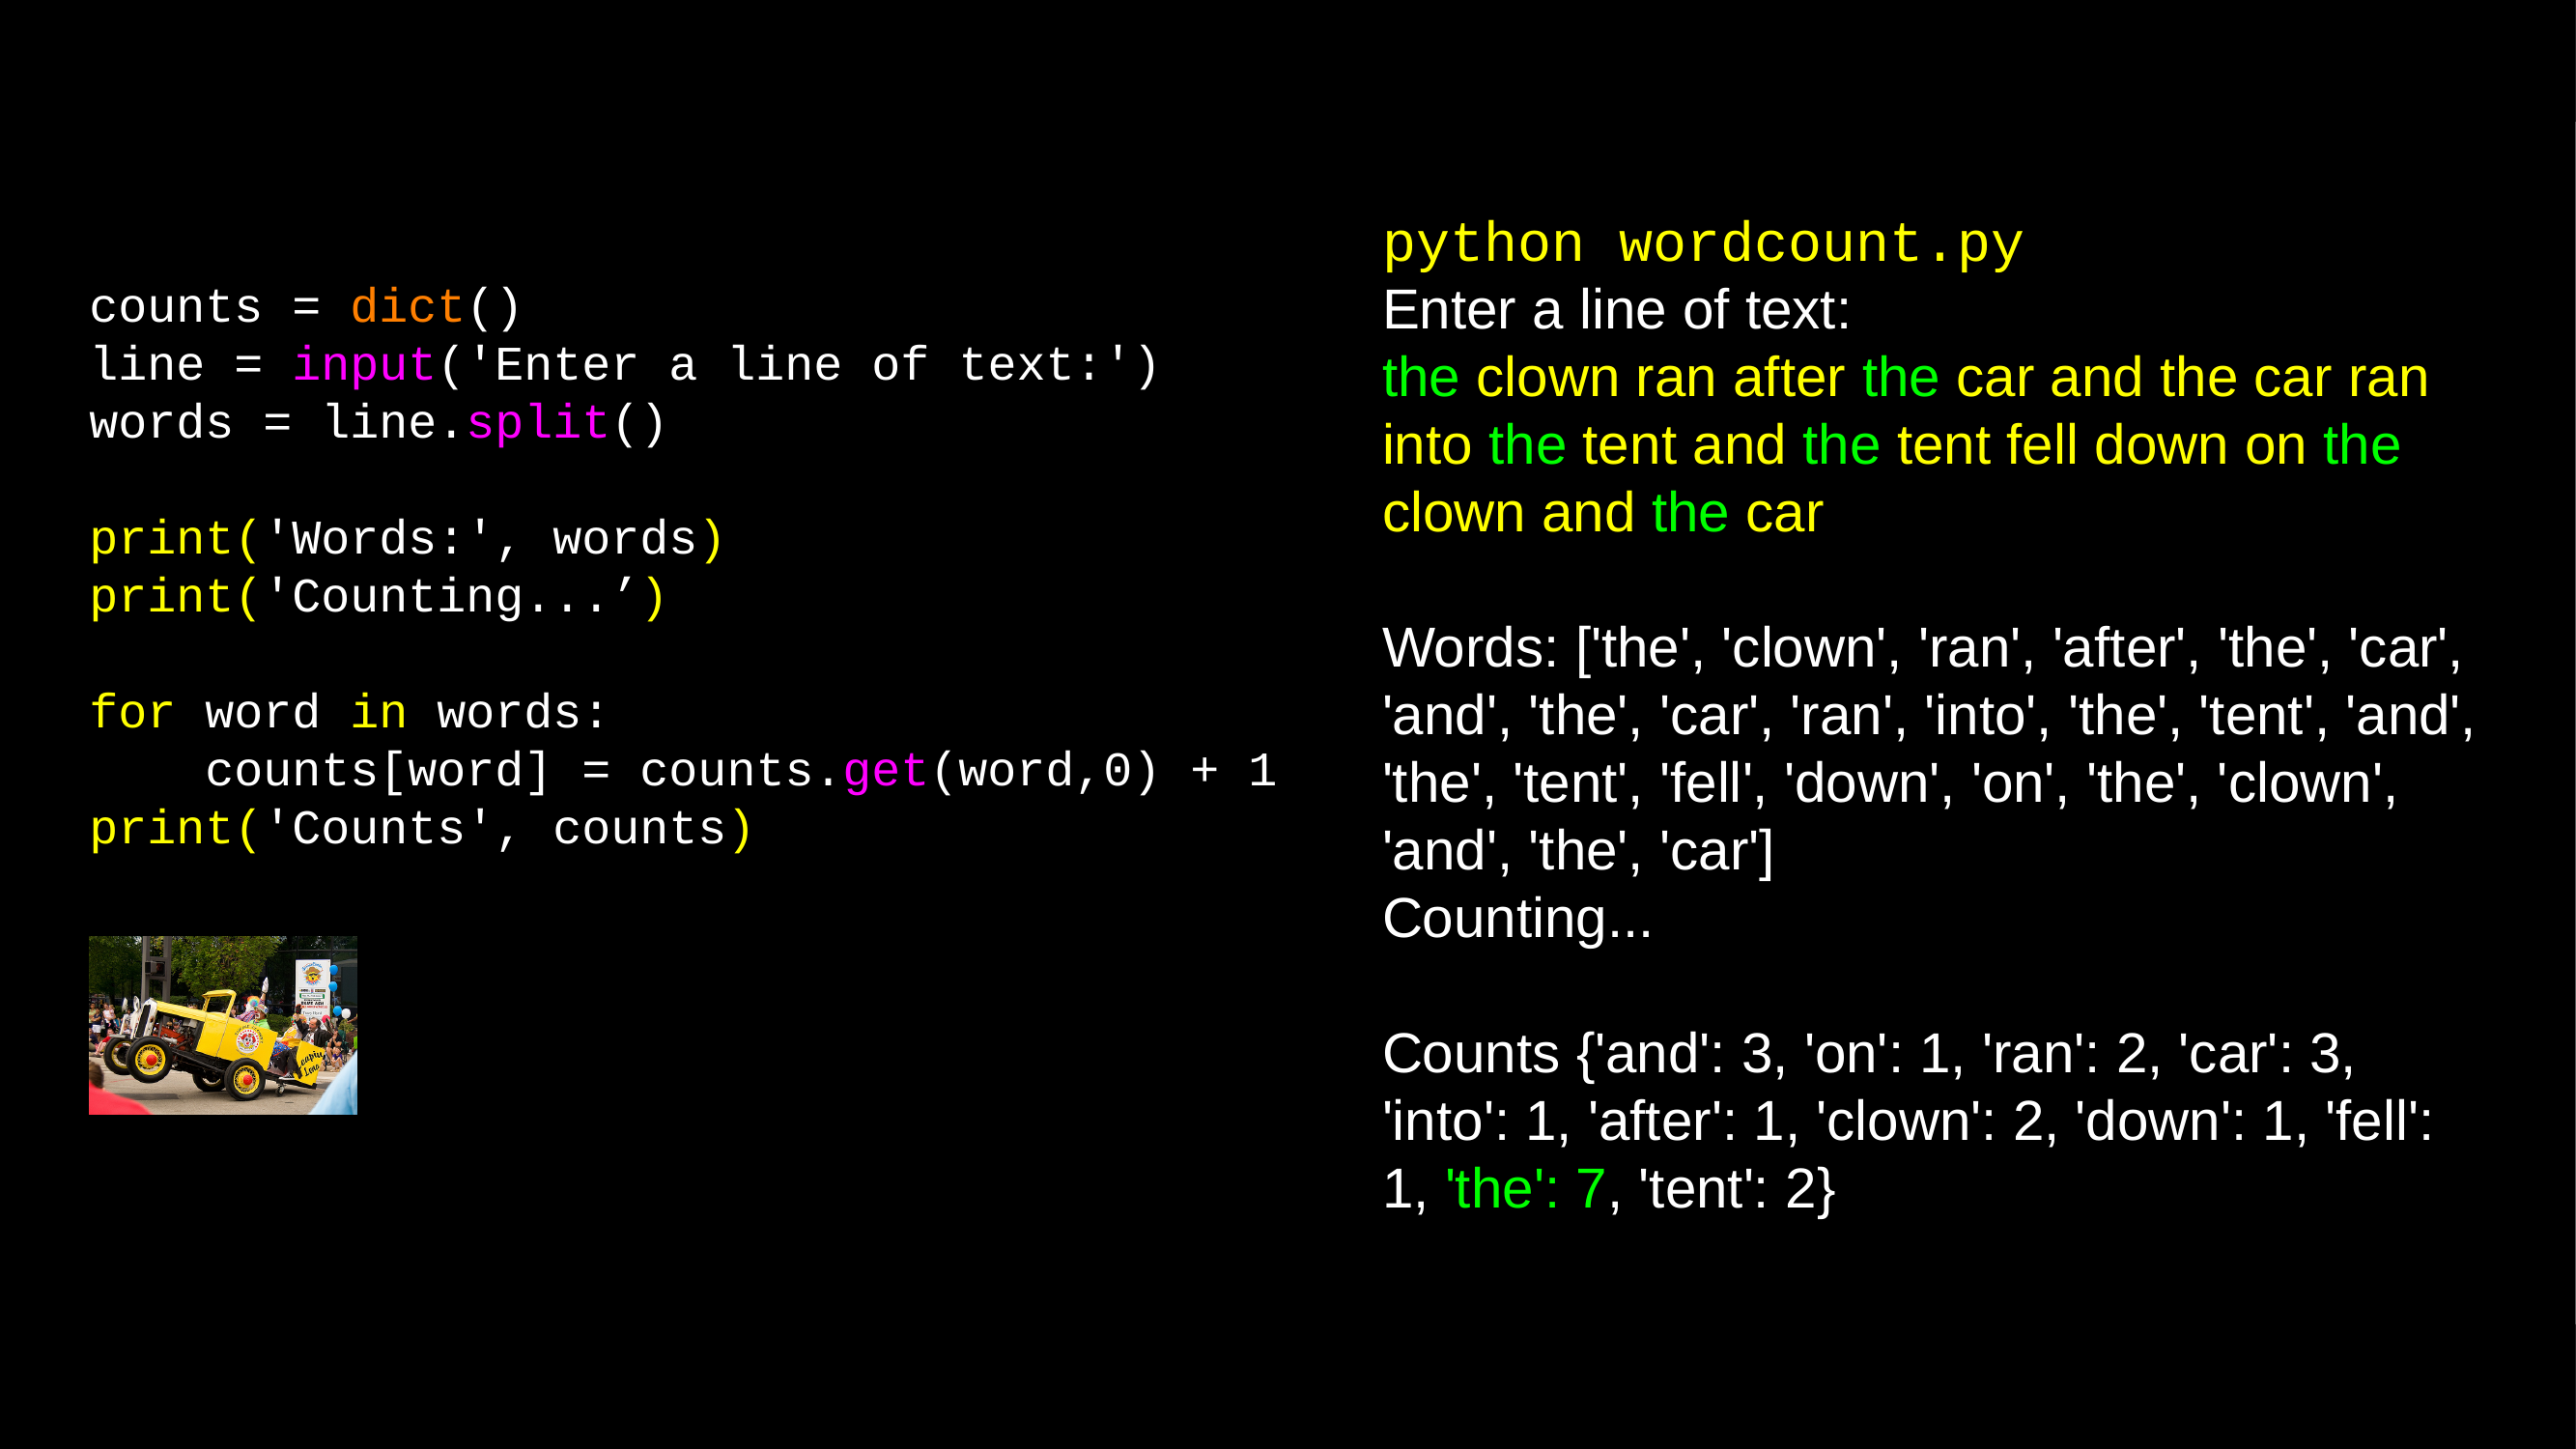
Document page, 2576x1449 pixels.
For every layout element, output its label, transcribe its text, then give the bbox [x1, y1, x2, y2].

text_box counts = dict() line = input('Enter a line of text:') words = line.split() print('Words:', words) print('Counting...’) for word in words: counts[word] = counts.get(word,0) + 1 print('Counts', counts) [89, 242, 1289, 887]
picture [89, 936, 357, 1115]
text_box python wordcount.py Enter a line of text: the clown ran after the car and the car ran into the tent and the tent fell down on the clown and the car Words: ['the', 'clown', 'ran', 'after', 'the', 'car', 'and', 'the', 'car', 'ran', 'into', 'the', 'tent', 'and', 'the', 'tent', 'fell', 'down', 'on', 'the', 'clown', 'and', 'the', 'car'] Counting... Counts {'and': 3, 'on': 1, 'ran': 2, 'car': 3, 'into': 1, 'after': 1, 'clown': 2, 'down': 1, 'fell': 1, 'the': 7, 'tent': 2} [1382, 140, 2482, 1284]
